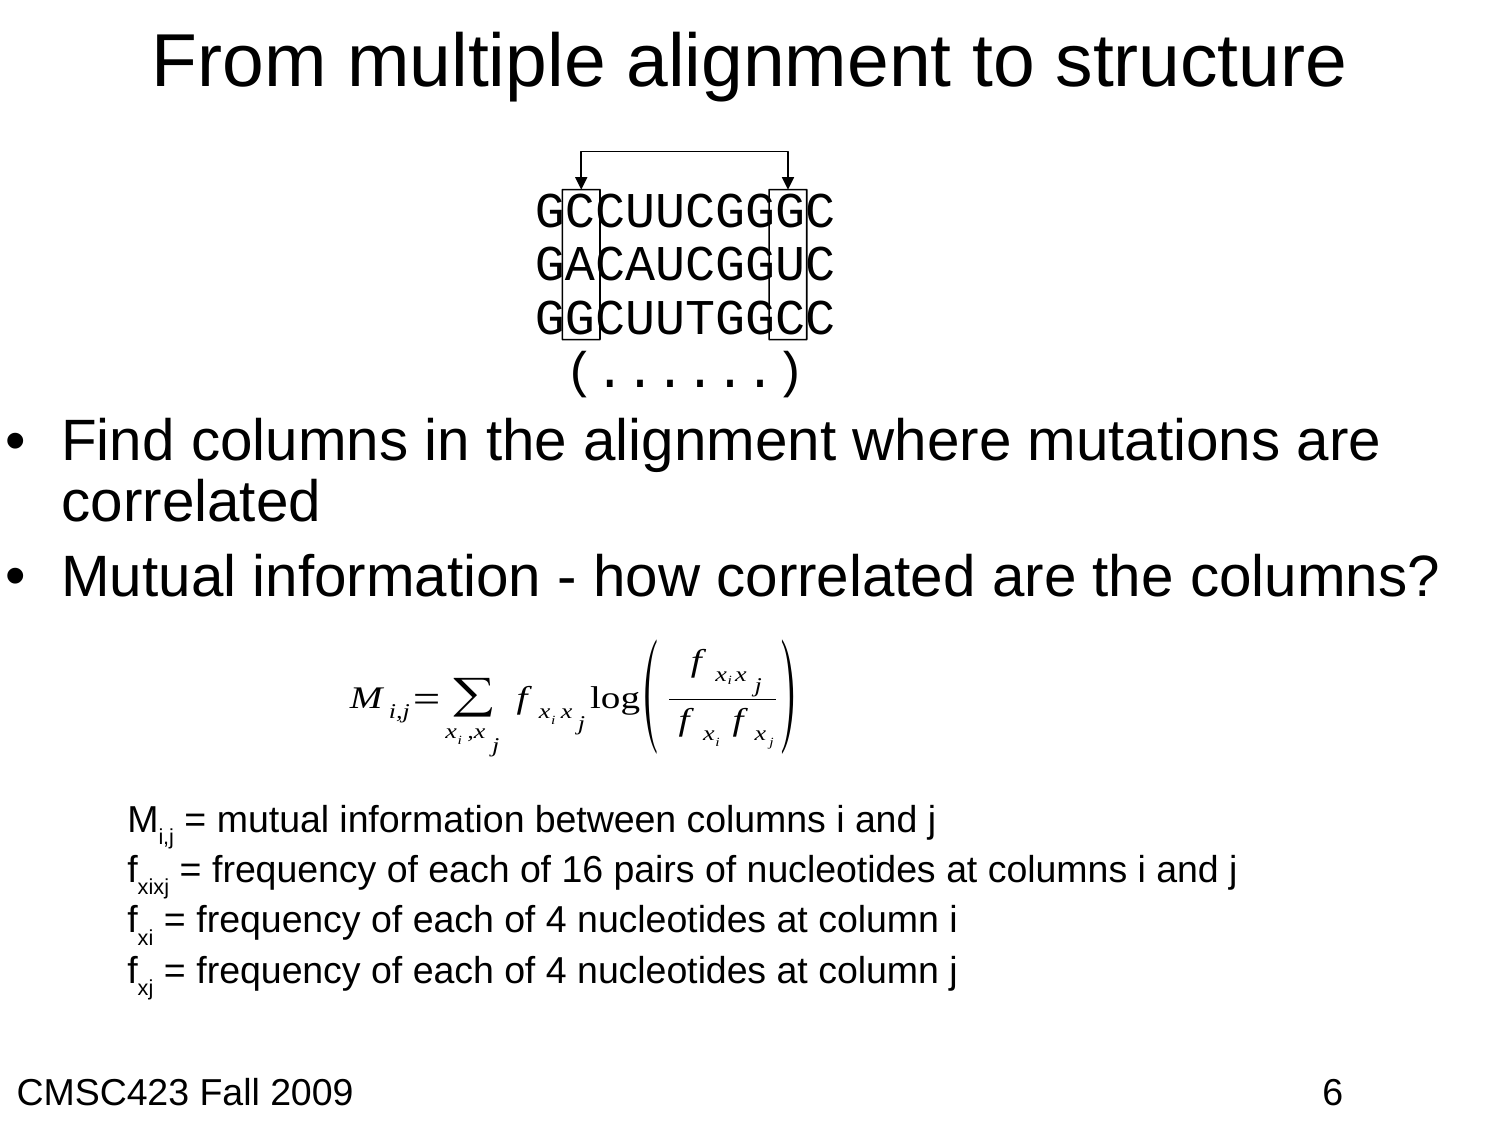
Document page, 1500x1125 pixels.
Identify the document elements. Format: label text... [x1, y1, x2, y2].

text_box GCCUUCGGGC GACAUCGGUC GGCUUTGGCC (......)‏ [520, 177, 858, 408]
text_box GCCUUCGGGC GACAUCGGUC GGCUUTGGCC (......)‏ [564, 191, 599, 338]
text_box GCCUUCGGGC GACAUCGGUC GGCUUTGGCC (......)‏ [770, 191, 805, 338]
text_box Mi,j = mutual information between columns i and j fxixj = frequency of each of 16 pairs of nucleotides at columns i and j fxi = frequency of each of 4 nucleotides at column i fxj = frequency of each of 4 nucleotides at column j [112, 787, 1351, 1020]
title From multiple alignment to structure [0, 17, 1500, 109]
list Find columns in the alignment where mutations are correlated Mutual information - how correlated are the columns? [5, 412, 1500, 1111]
chart [337, 637, 816, 757]
